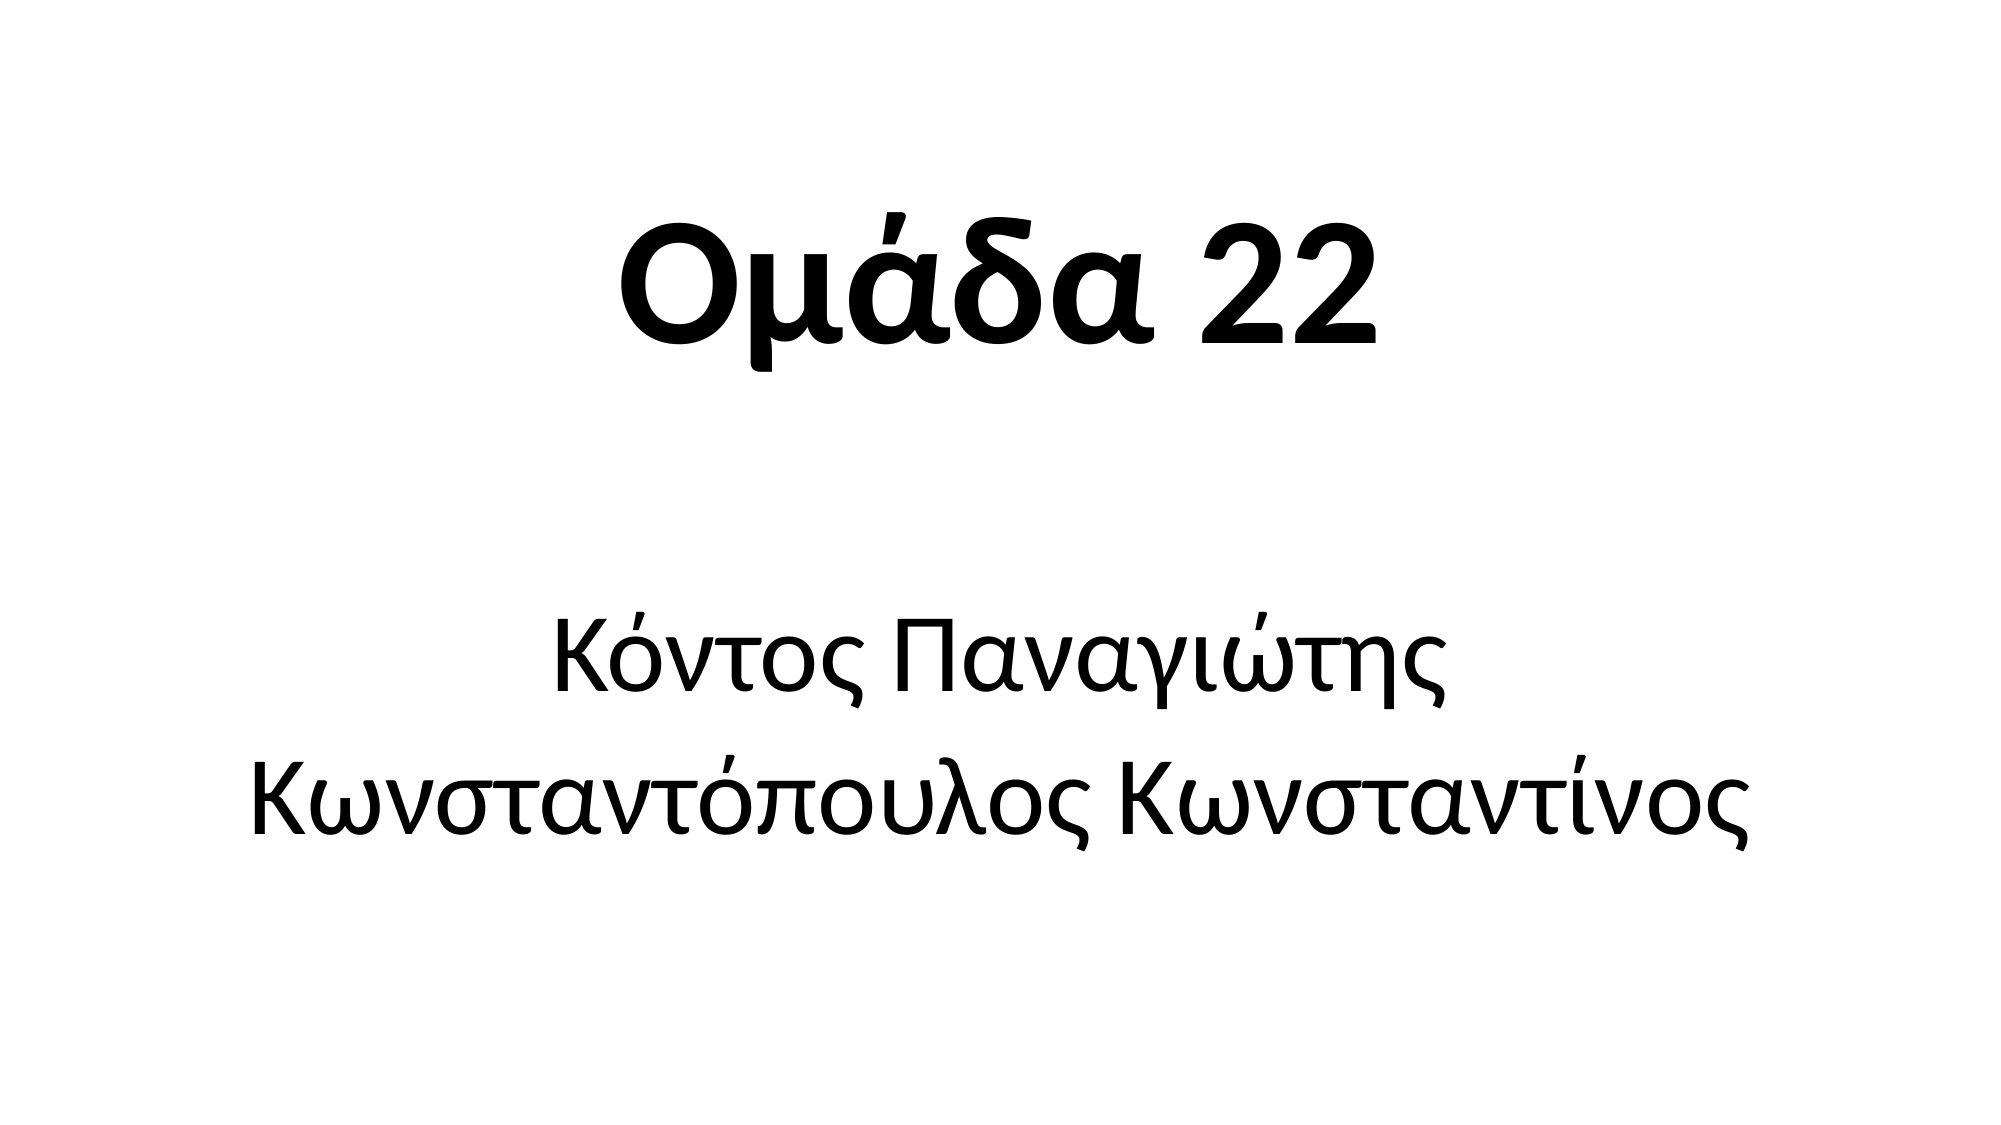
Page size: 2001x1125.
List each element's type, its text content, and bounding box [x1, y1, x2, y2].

subtitle Κόντος Παναγιώτης Κωνσταντόπουλος Κωνσταντίνος [0, 423, 2000, 1030]
title Ομάδα 22 [0, 75, 2000, 391]
